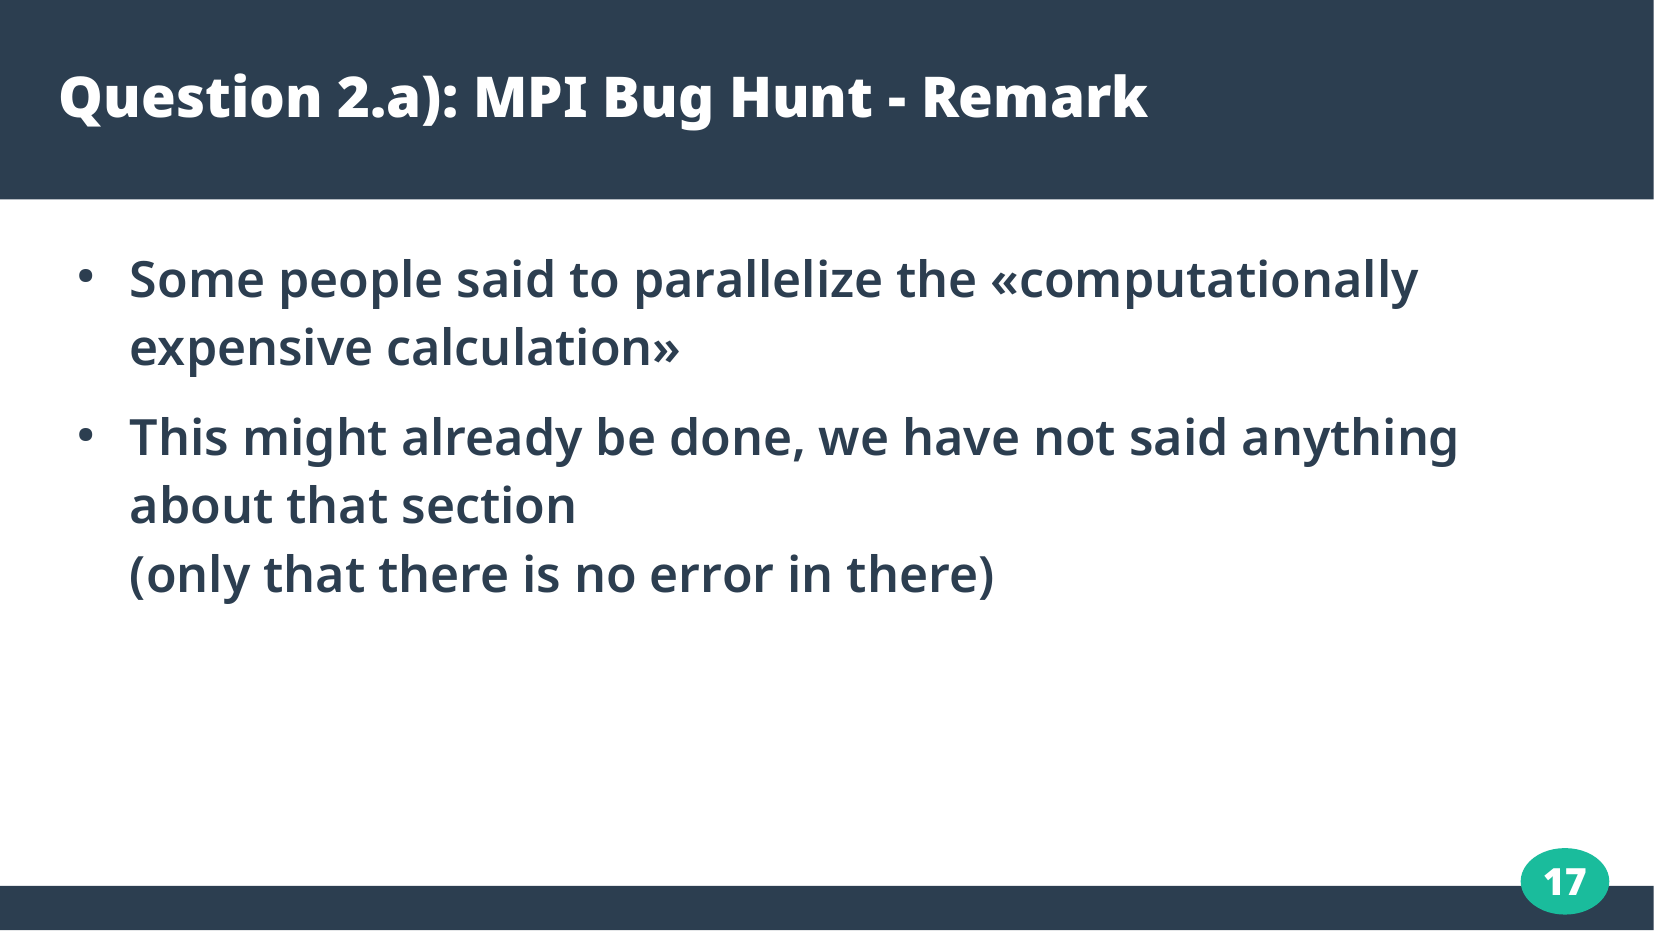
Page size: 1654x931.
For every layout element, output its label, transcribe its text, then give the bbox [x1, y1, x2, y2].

title Question 2.a): MPI Bug Hunt - Remark [59, 37, 1595, 155]
list Some people said to parallelize the «computationally expensive calculation» This might already be done, we have not said anything about that section (only that there is no error in there) [59, 243, 1595, 864]
